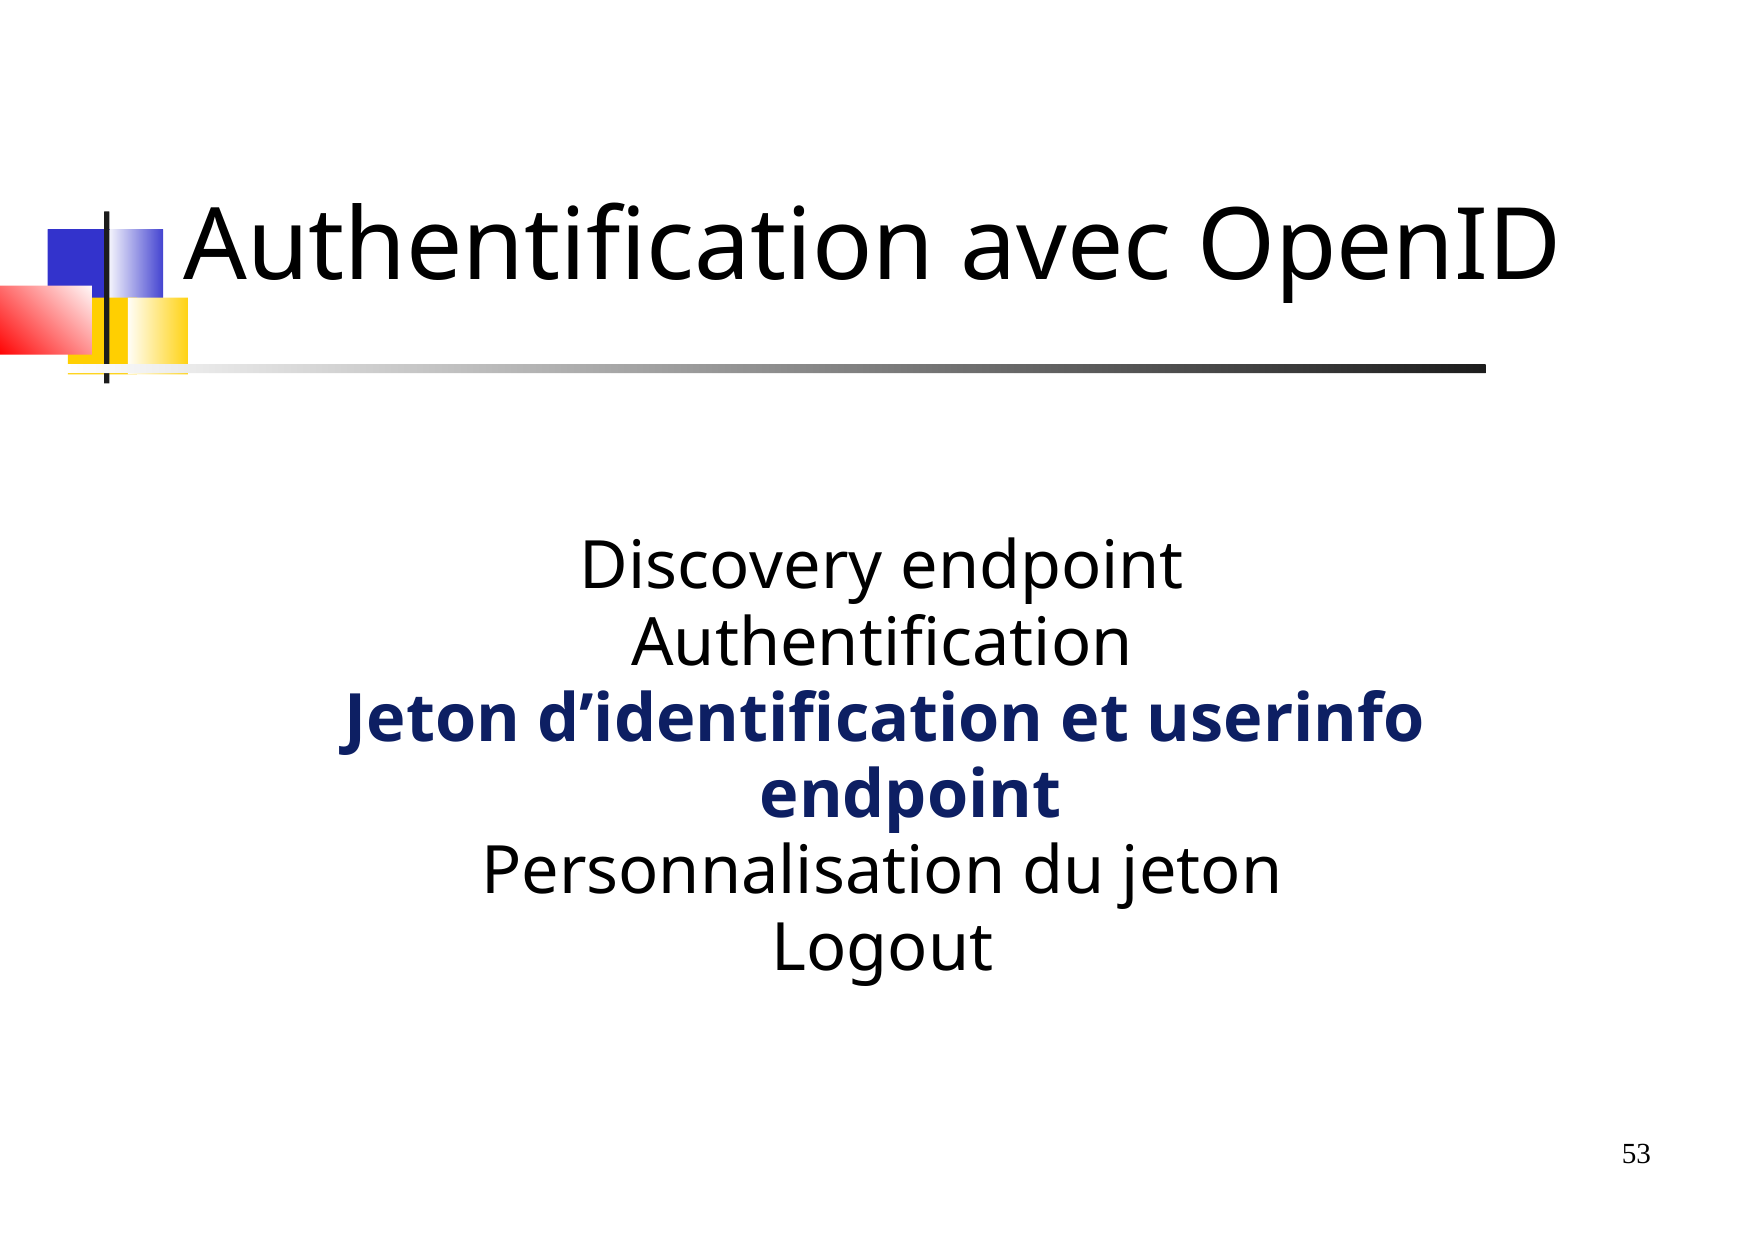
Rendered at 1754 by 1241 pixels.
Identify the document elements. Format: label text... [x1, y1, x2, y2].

title Authentification avec OpenID [179, 130, 1567, 361]
subtitle Discovery endpoint Authentification Jeton d’identification et userinfo endpoint Personnalisation du jeton Logout [188, 371, 1577, 1091]
